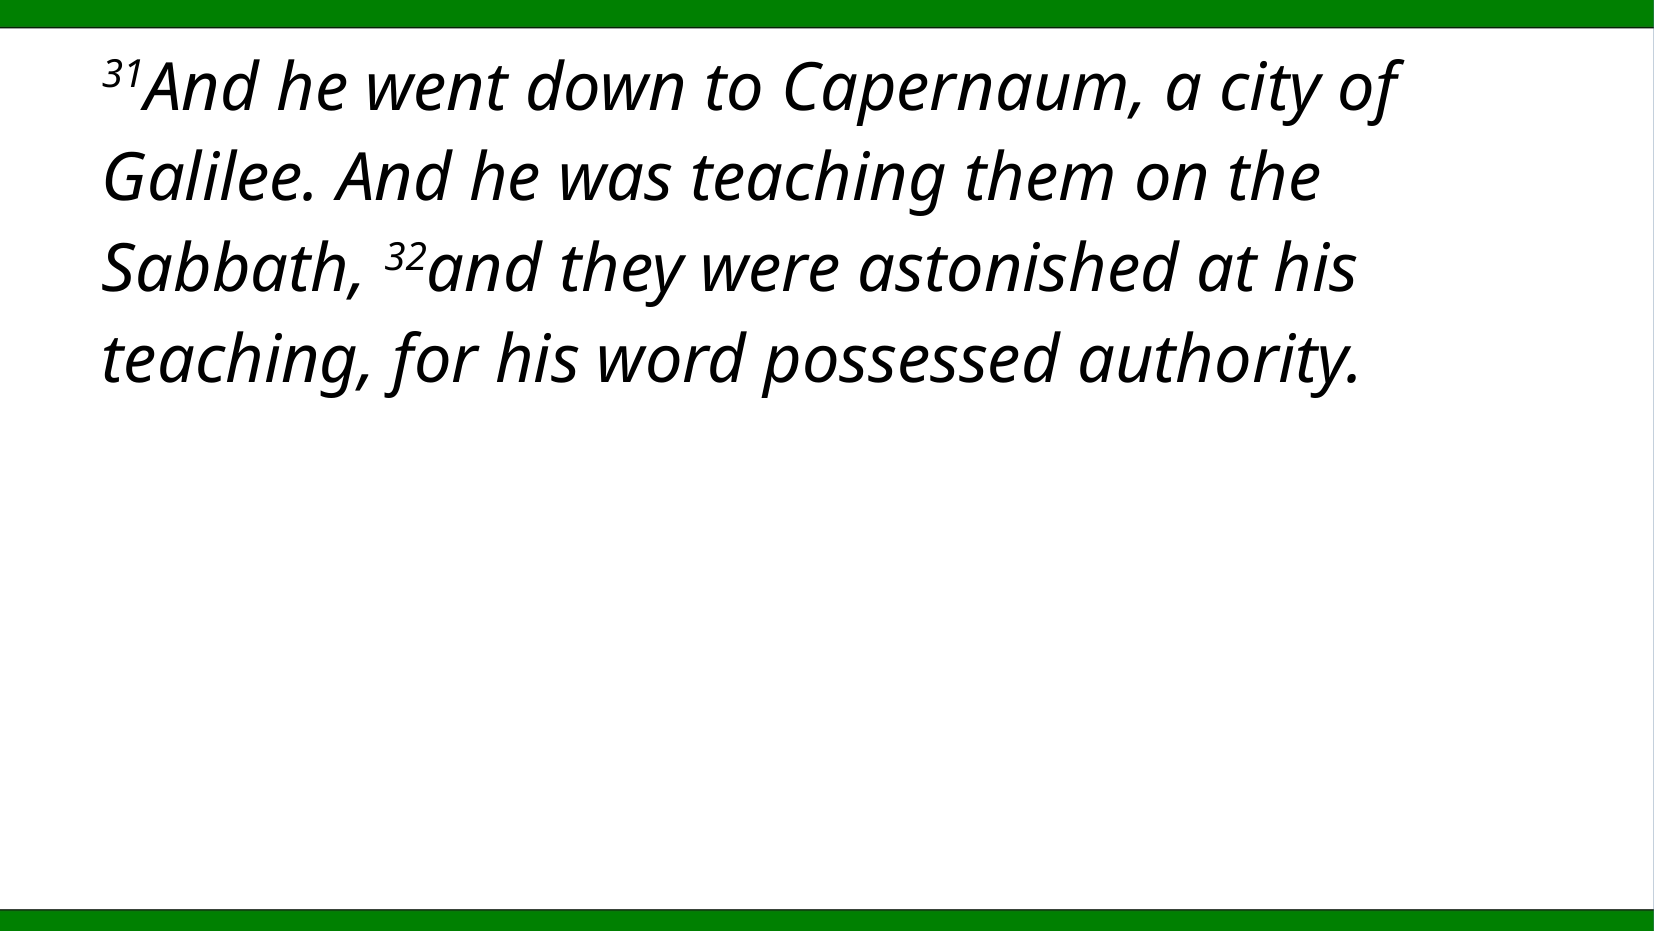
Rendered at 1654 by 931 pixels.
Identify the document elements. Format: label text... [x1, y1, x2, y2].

text_box 31And he went down to Capernaum, a city of Galilee. And he was teaching them on the Sabbath, 32and they were astonished at his teaching, for his word possessed authority. [87, 31, 1573, 402]
picture [0, 0, 1654, 931]
